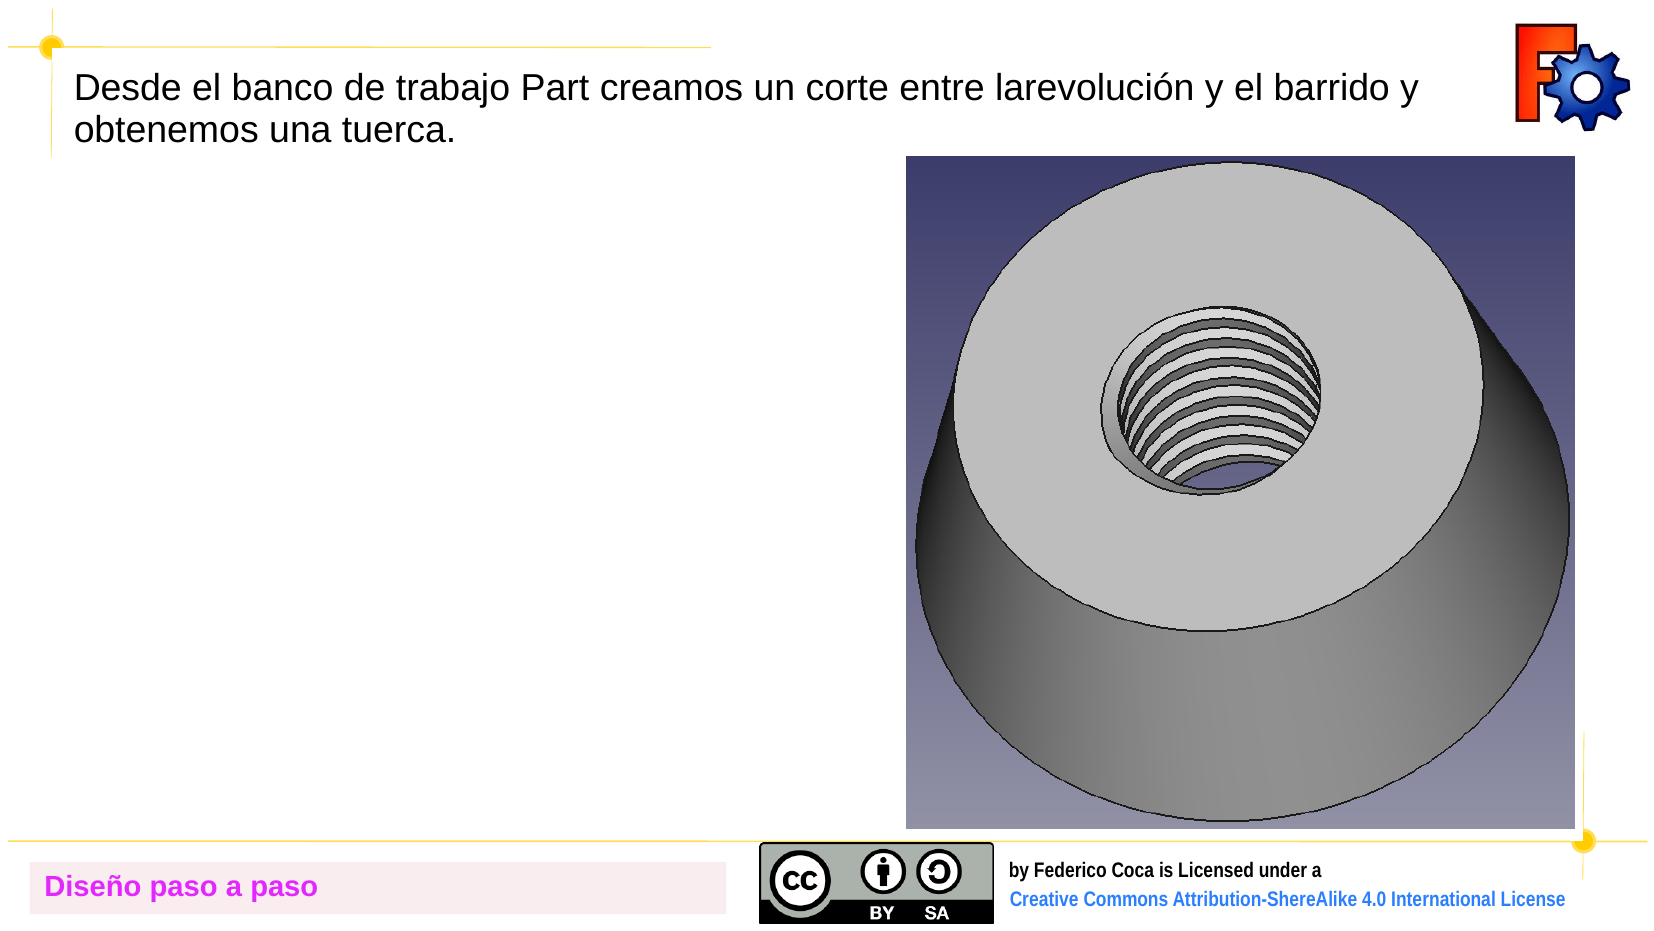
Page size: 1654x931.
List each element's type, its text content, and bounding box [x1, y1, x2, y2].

text_box Diseño paso a paso [29, 862, 727, 915]
picture [906, 156, 1575, 829]
text_box Desde el banco de trabajo Part creamos un corte entre larevolución y el barrido y obtenemos una tuerca. [59, 59, 1489, 158]
picture [1509, 13, 1638, 142]
